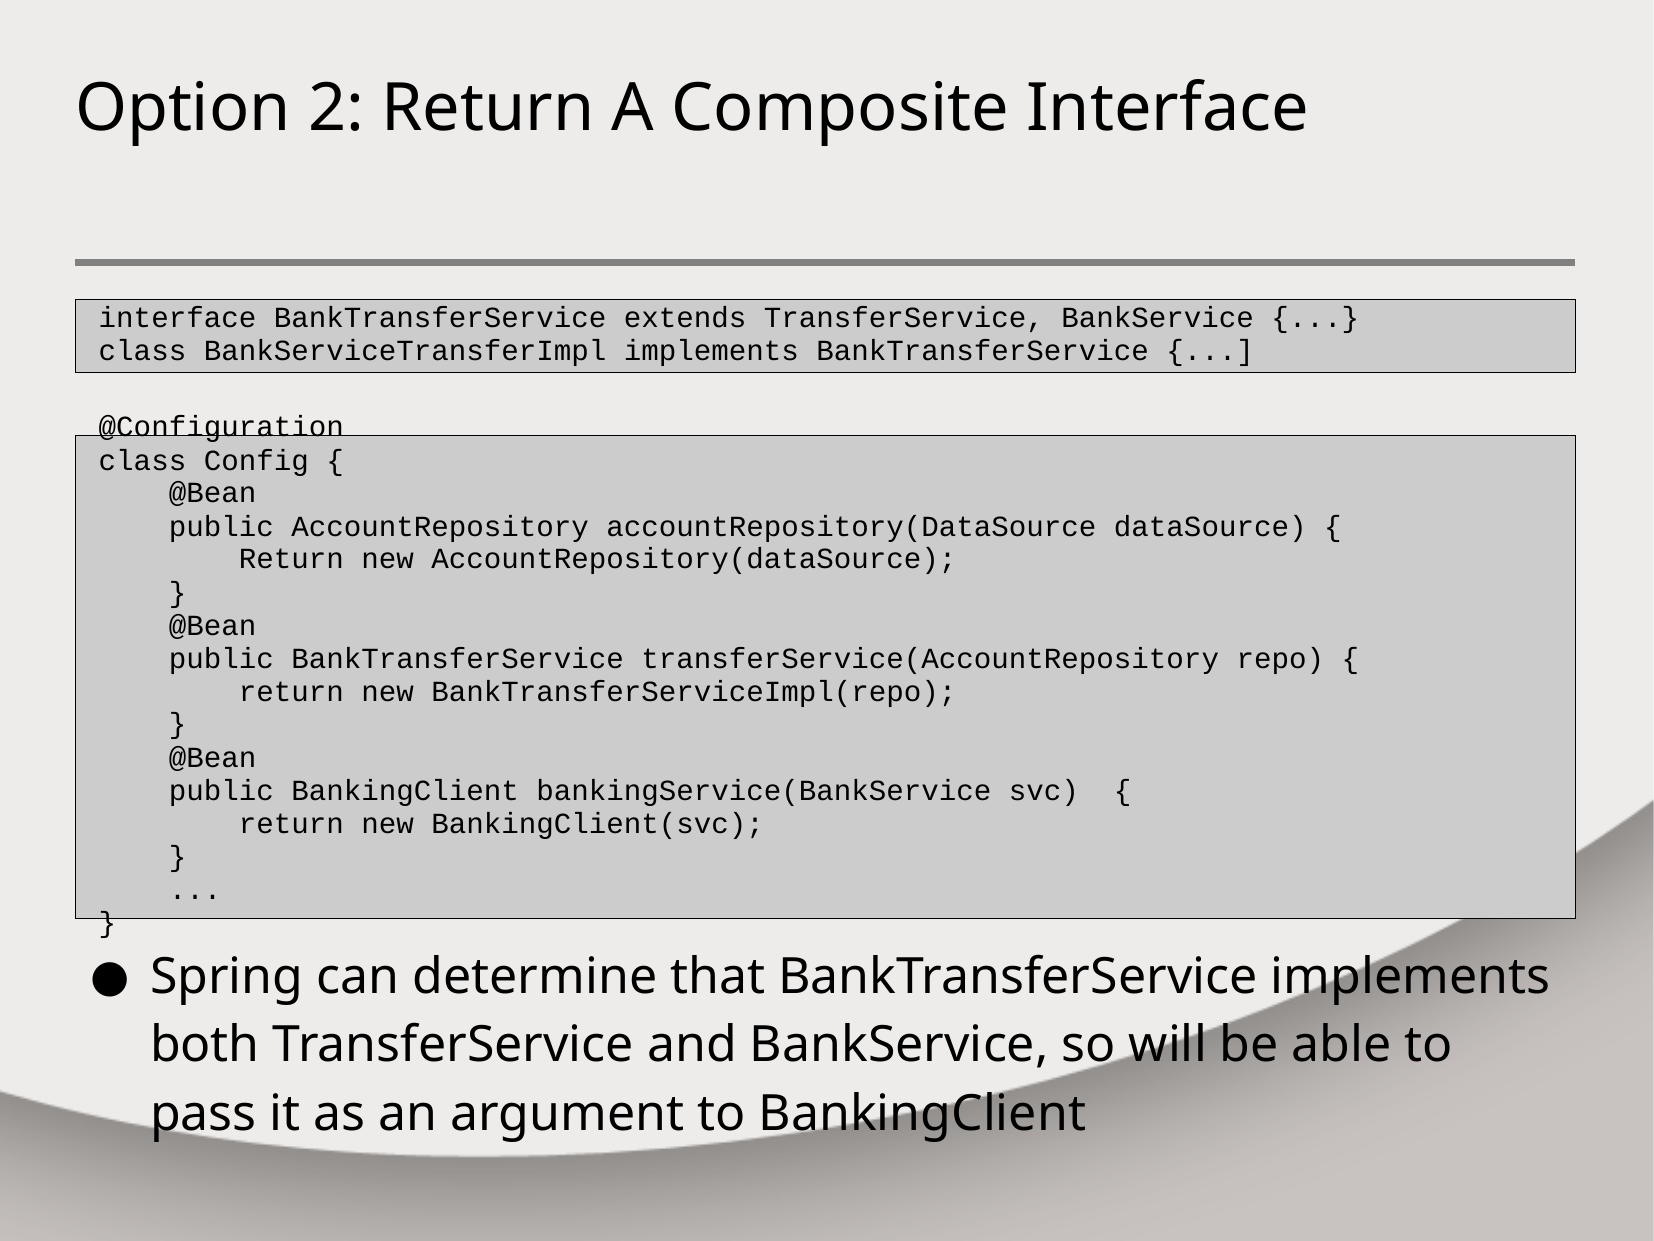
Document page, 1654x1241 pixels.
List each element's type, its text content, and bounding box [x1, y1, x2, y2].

title Option 2: Return A Composite Interface [75, 75, 1576, 226]
picture [0, 0, 1654, 1241]
text_box Spring can determine that BankTransferService implements both TransferService and BankService, so will be able to pass it as an argument to BankingClient [75, 300, 1576, 1163]
